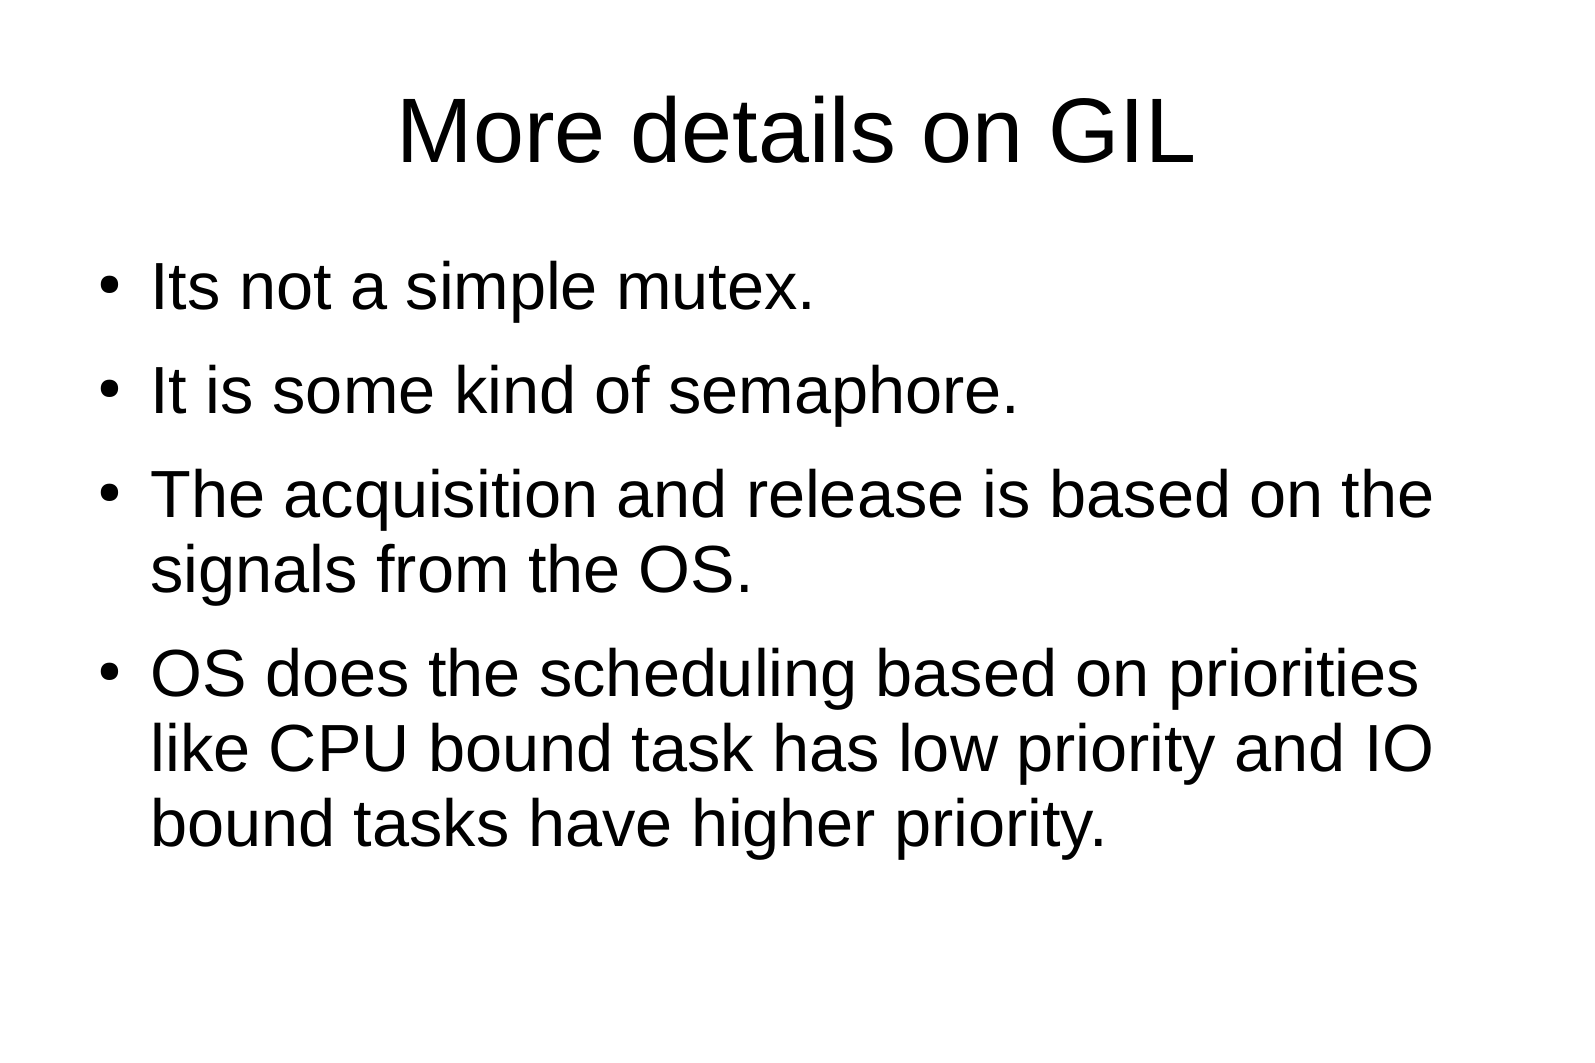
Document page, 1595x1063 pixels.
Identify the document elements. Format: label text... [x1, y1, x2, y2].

title More details on GIL [79, 49, 1515, 213]
list Its not a simple mutex. It is some kind of semaphore. The acquisition and release is based on the signals from the OS. OS does the scheduling based on priorities like CPU bound task has low priority and IO bound tasks have higher priority. [79, 248, 1515, 951]
